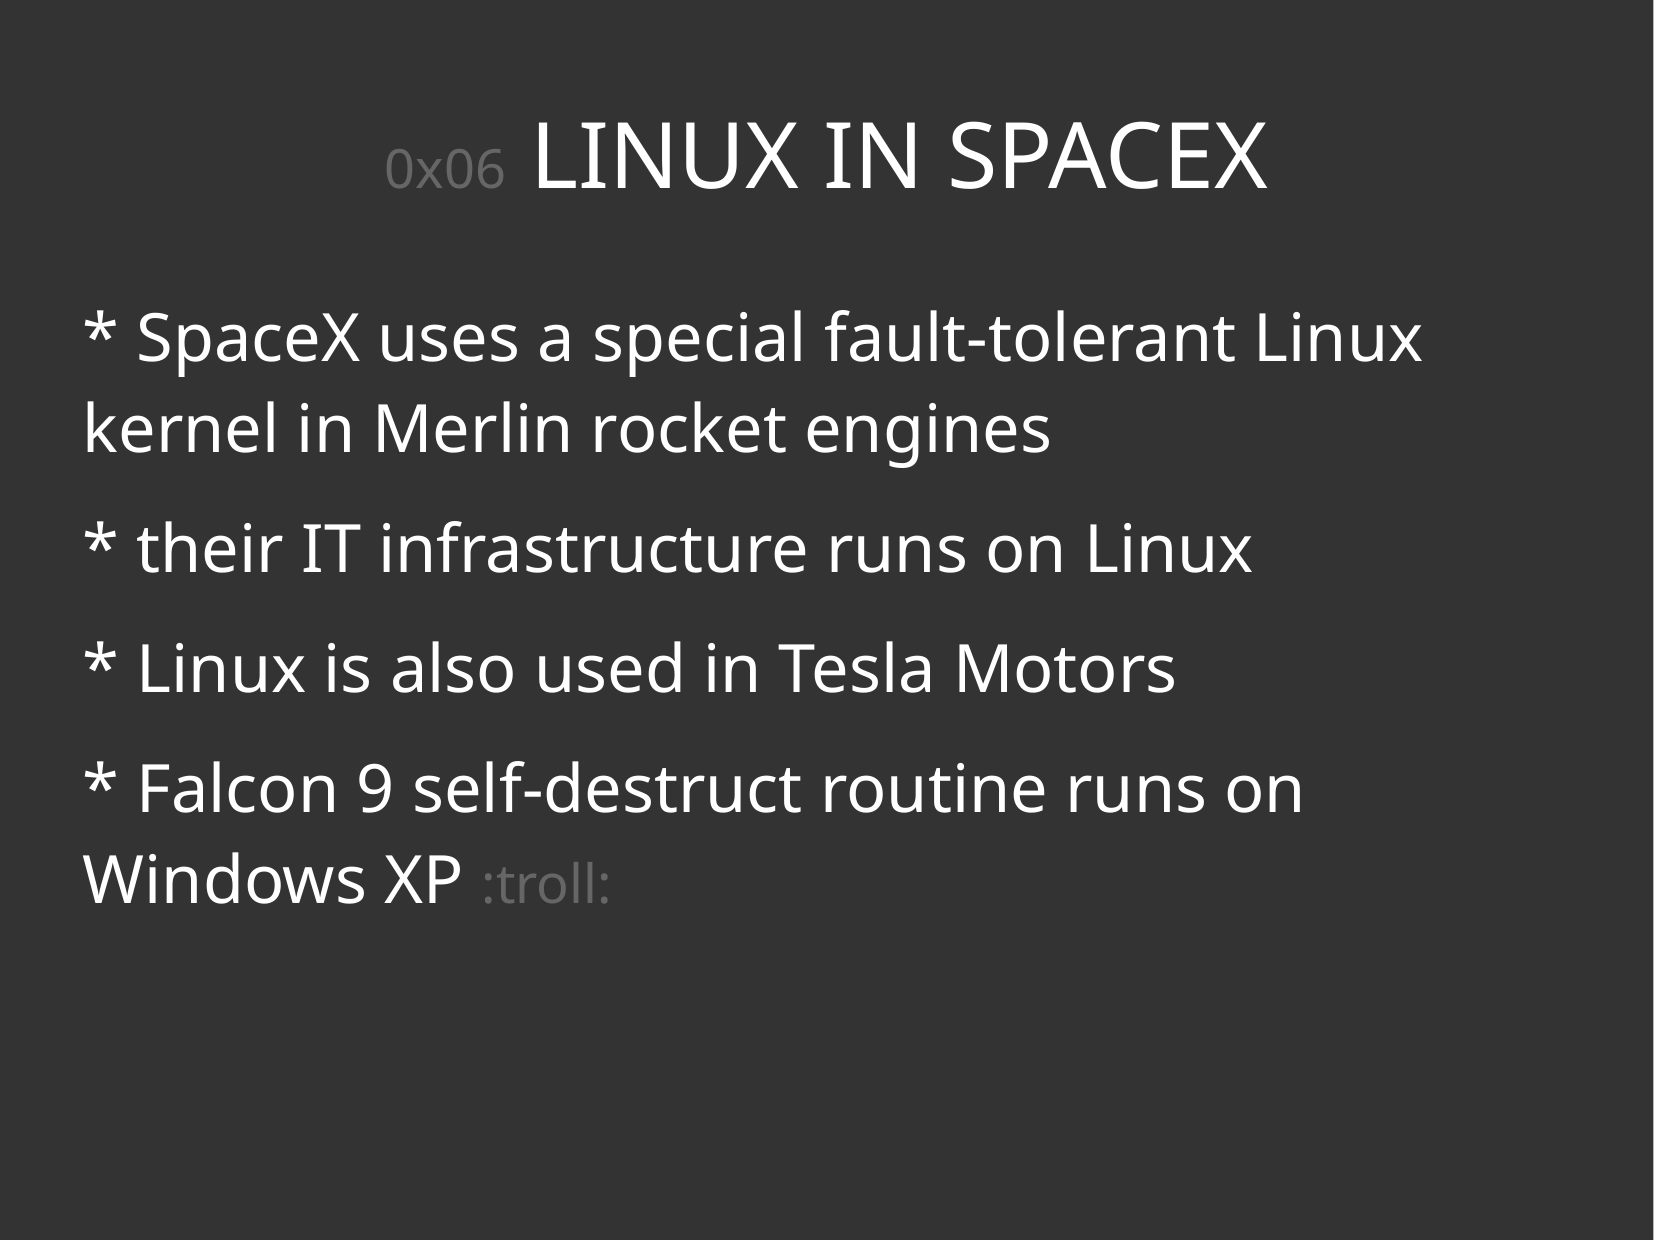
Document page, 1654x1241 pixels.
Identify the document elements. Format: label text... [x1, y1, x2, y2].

list * SpaceX uses a special fault-tolerant Linux kernel in Merlin rocket engines * their IT infrastructure runs on Linux * Linux is also used in Tesla Motors * Falcon 9 self-destruct routine runs on Windows XP :troll: [82, 290, 1571, 1010]
title 0x06 LINUX IN SPACEX [82, 49, 1571, 257]
